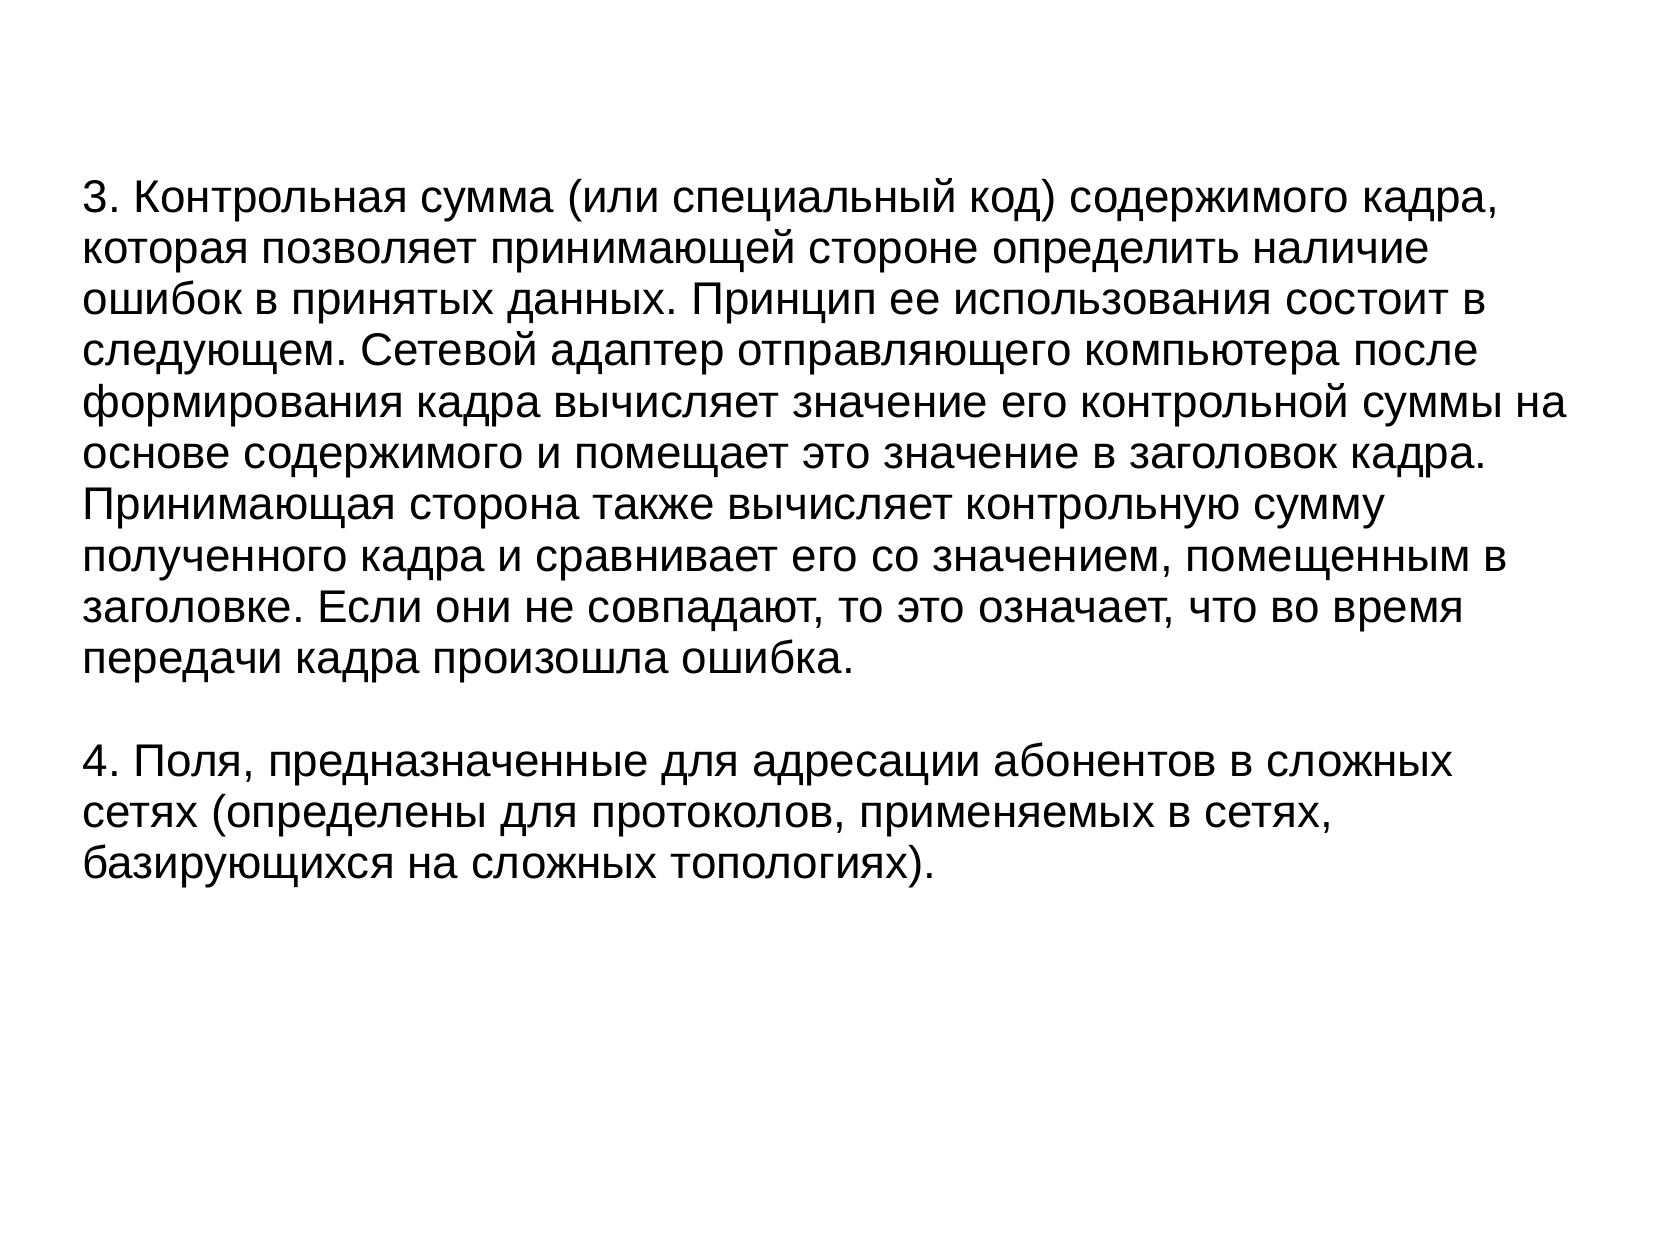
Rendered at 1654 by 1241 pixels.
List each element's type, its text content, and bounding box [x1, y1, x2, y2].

subtitle 3. Контрольная сумма (или специальный код) содержимого кадра, которая позволяет принимающей стороне определить наличие ошибок в принятых данных. Принцип ее использования состоит в следующем. Сетевой адаптер отправляющего компьютера после формирования кадра вычисляет значение его контрольной суммы на основе содержимого и помещает это значение в заголовок кадра. Принимающая сторона также вычисляет контрольную сумму полученного кадра и сравнивает его со значением, помещенным в заголовке. Если они не совпадают, то это означает, что во время передачи кадра произошла ошибка. 4. Поля, предназначенные для адресации абонентов в сложных сетях (определены для протоколов, применяемых в сетях, базирующихся на сложных топологиях). [82, 49, 1571, 1010]
